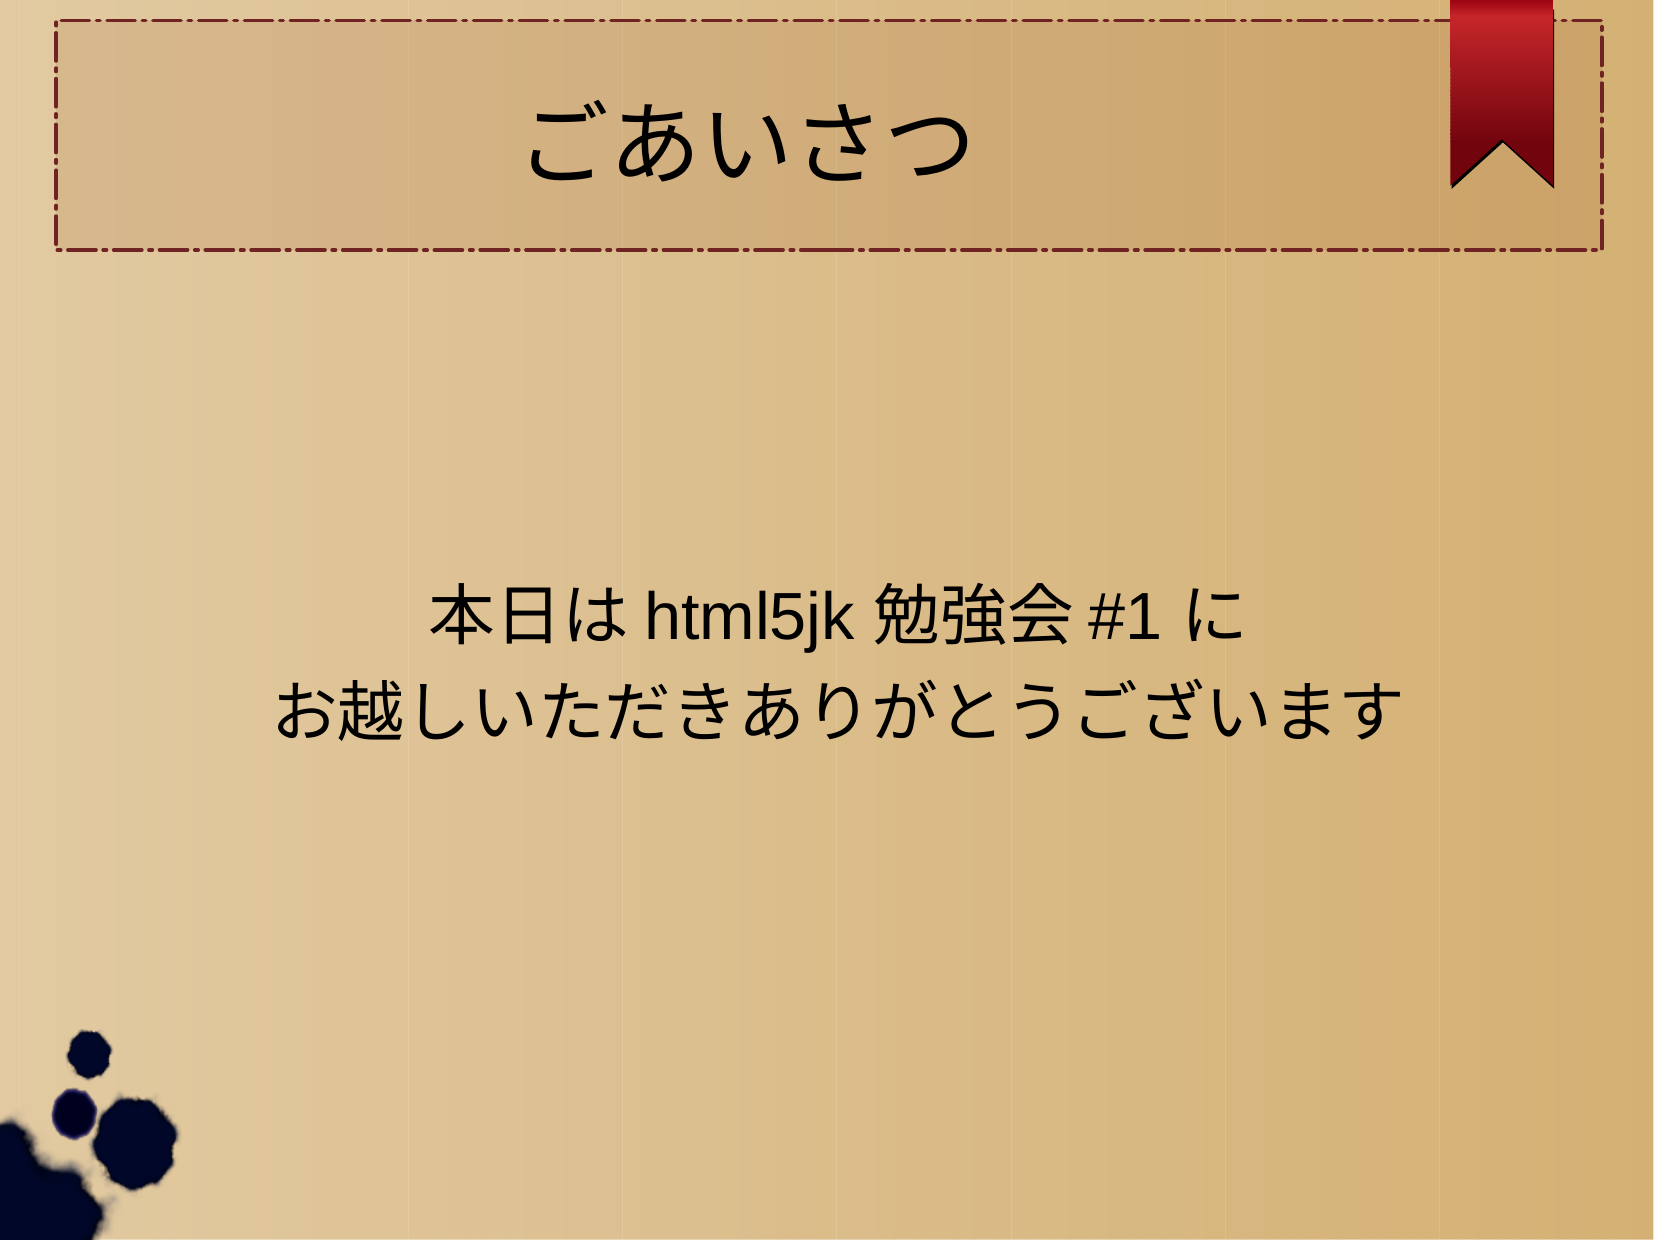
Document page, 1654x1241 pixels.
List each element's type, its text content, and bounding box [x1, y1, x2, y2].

title ごあいさつ [82, 47, 1412, 229]
subtitle 本日は html5jk 勉強会 #1 に お越しいただきありがとうございます [82, 299, 1571, 1019]
